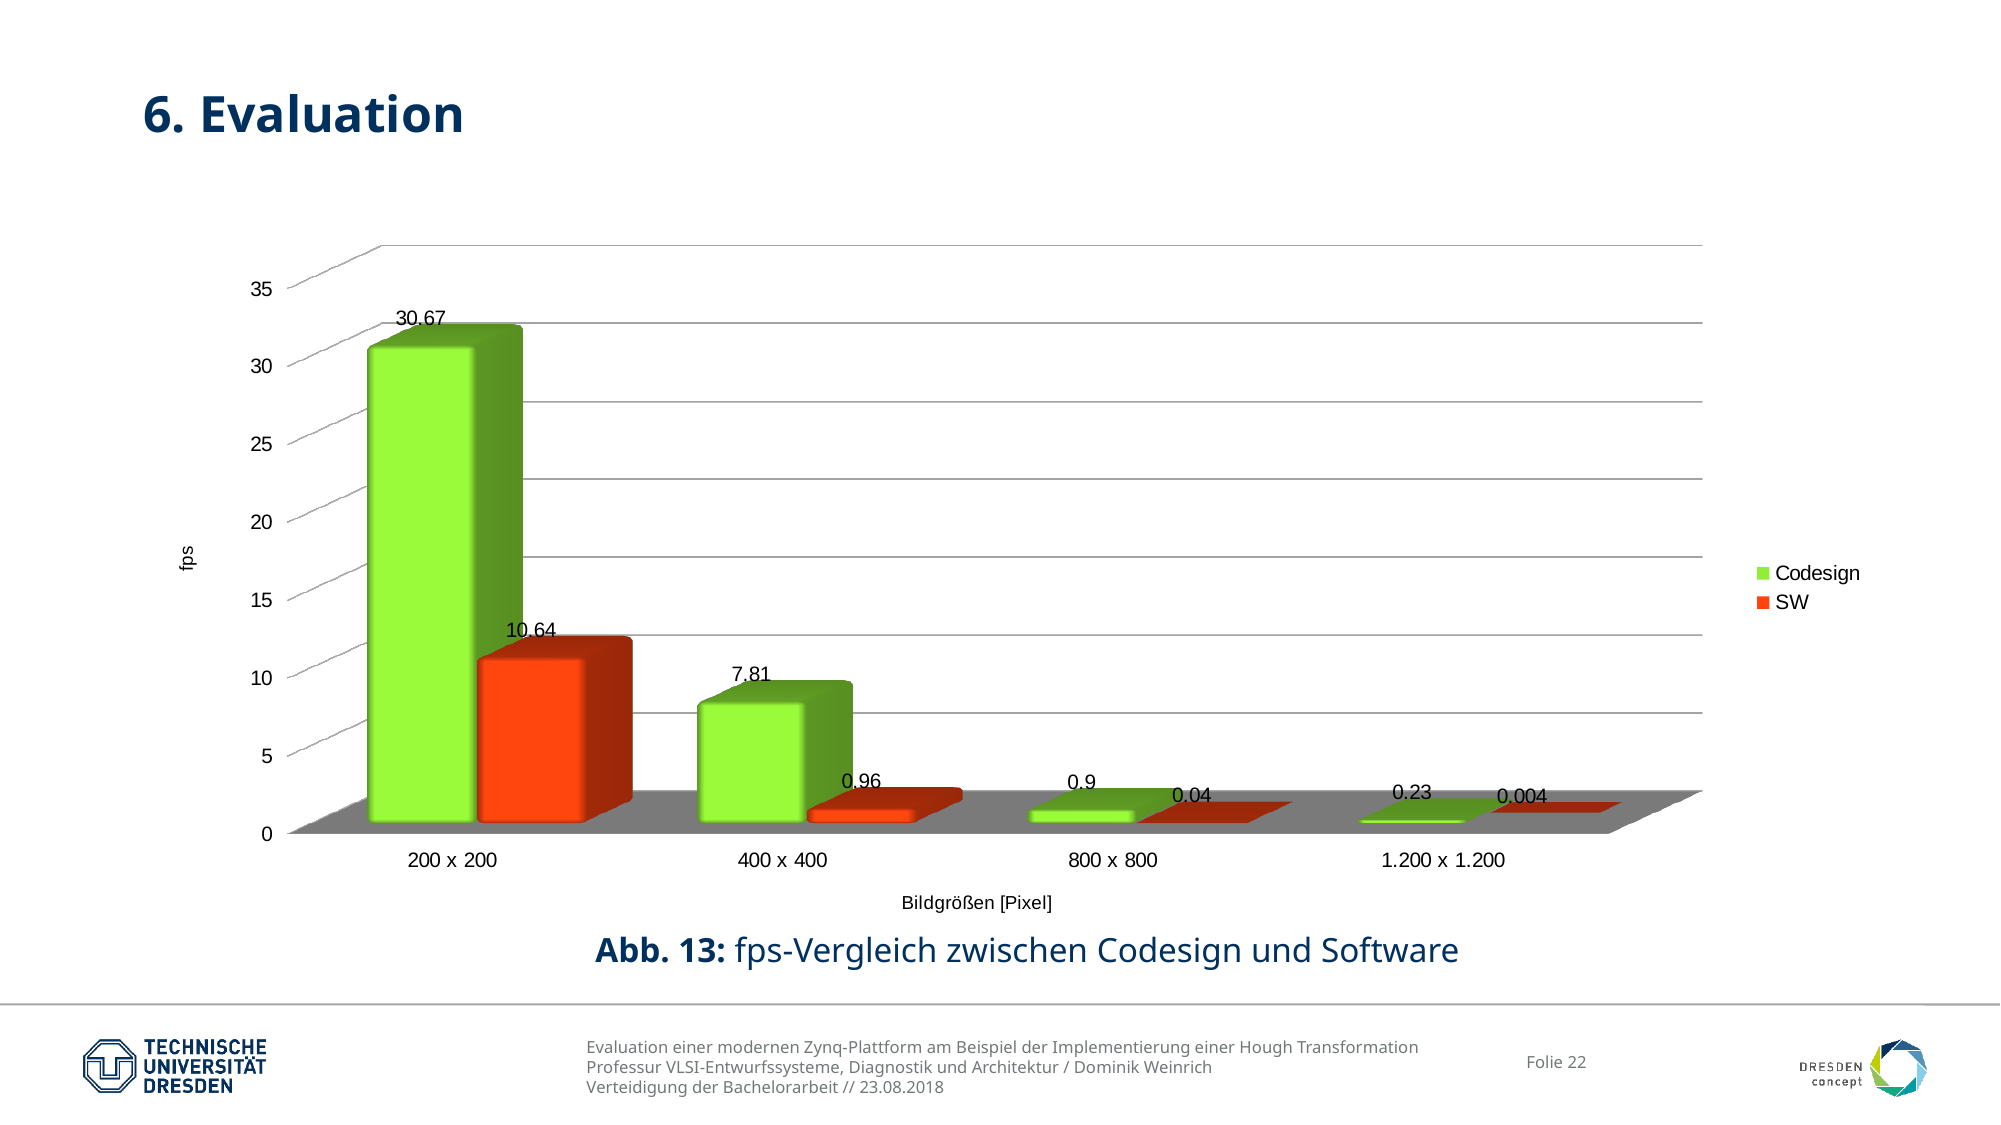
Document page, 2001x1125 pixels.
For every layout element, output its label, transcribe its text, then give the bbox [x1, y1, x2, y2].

picture [1800, 1039, 1927, 1097]
picture [83, 1039, 266, 1093]
title 6. Evaluation [143, 56, 1880, 169]
list Abb. 13: fps-Vergleich zwischen Codesign und Software [177, 927, 1880, 986]
chart [143, 231, 1880, 945]
